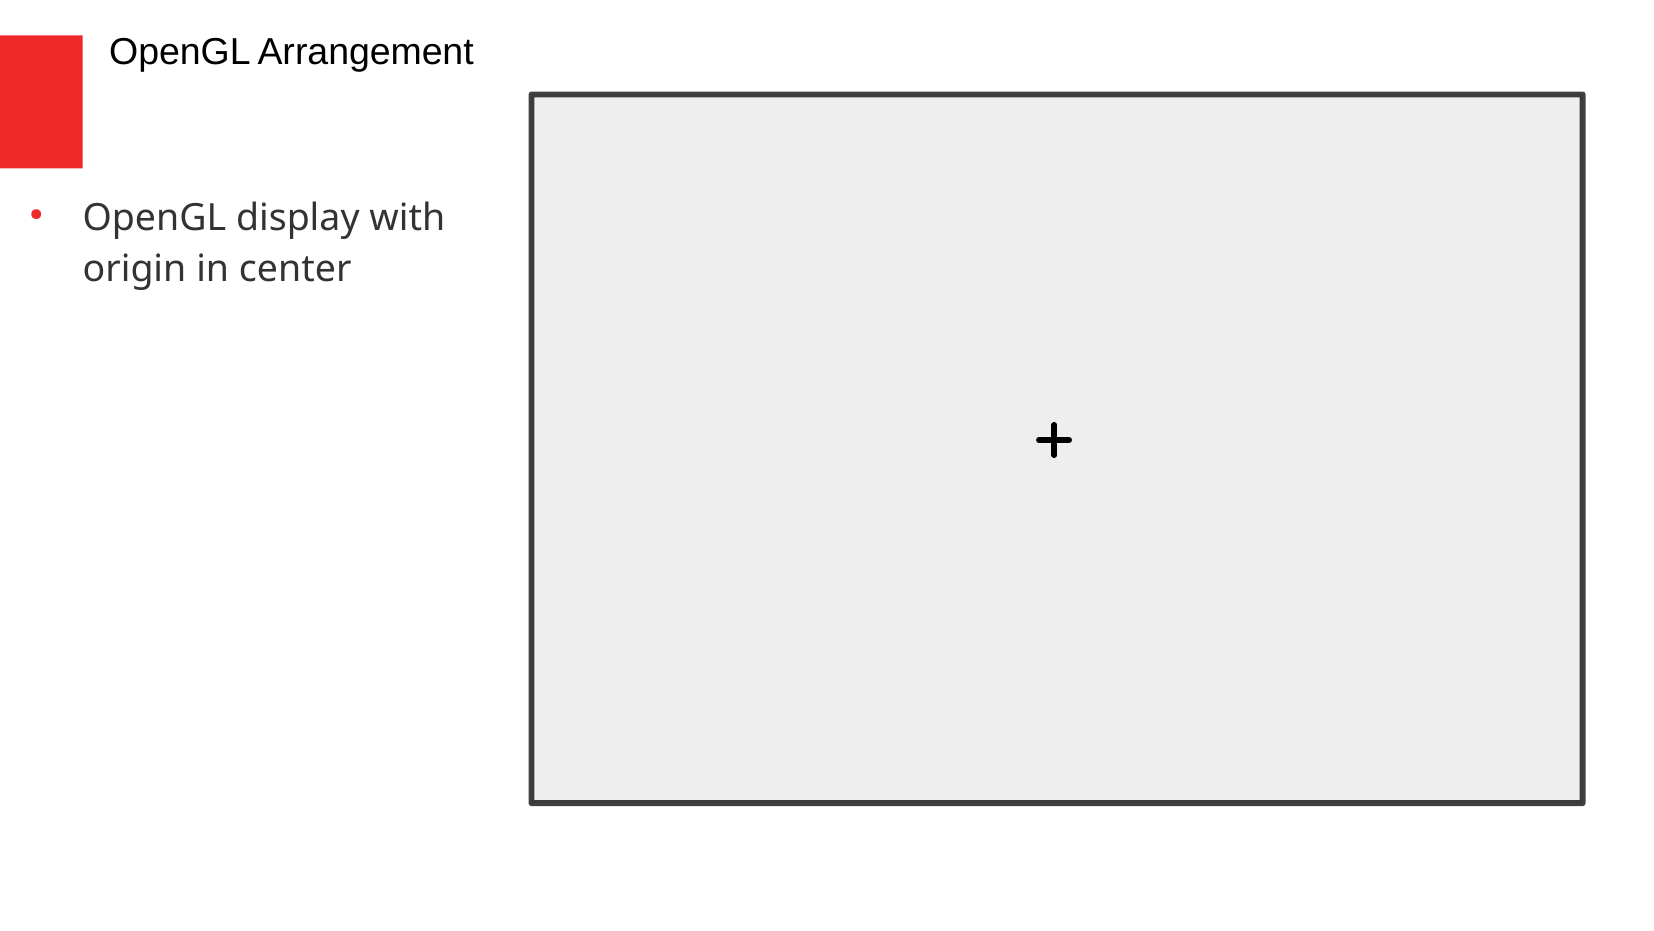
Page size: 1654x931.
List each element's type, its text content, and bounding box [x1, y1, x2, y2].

text_box [531, 94, 1583, 804]
list OpenGL display with origin in center [11, 190, 508, 863]
text_box OpenGL Arrangement [94, 23, 508, 95]
